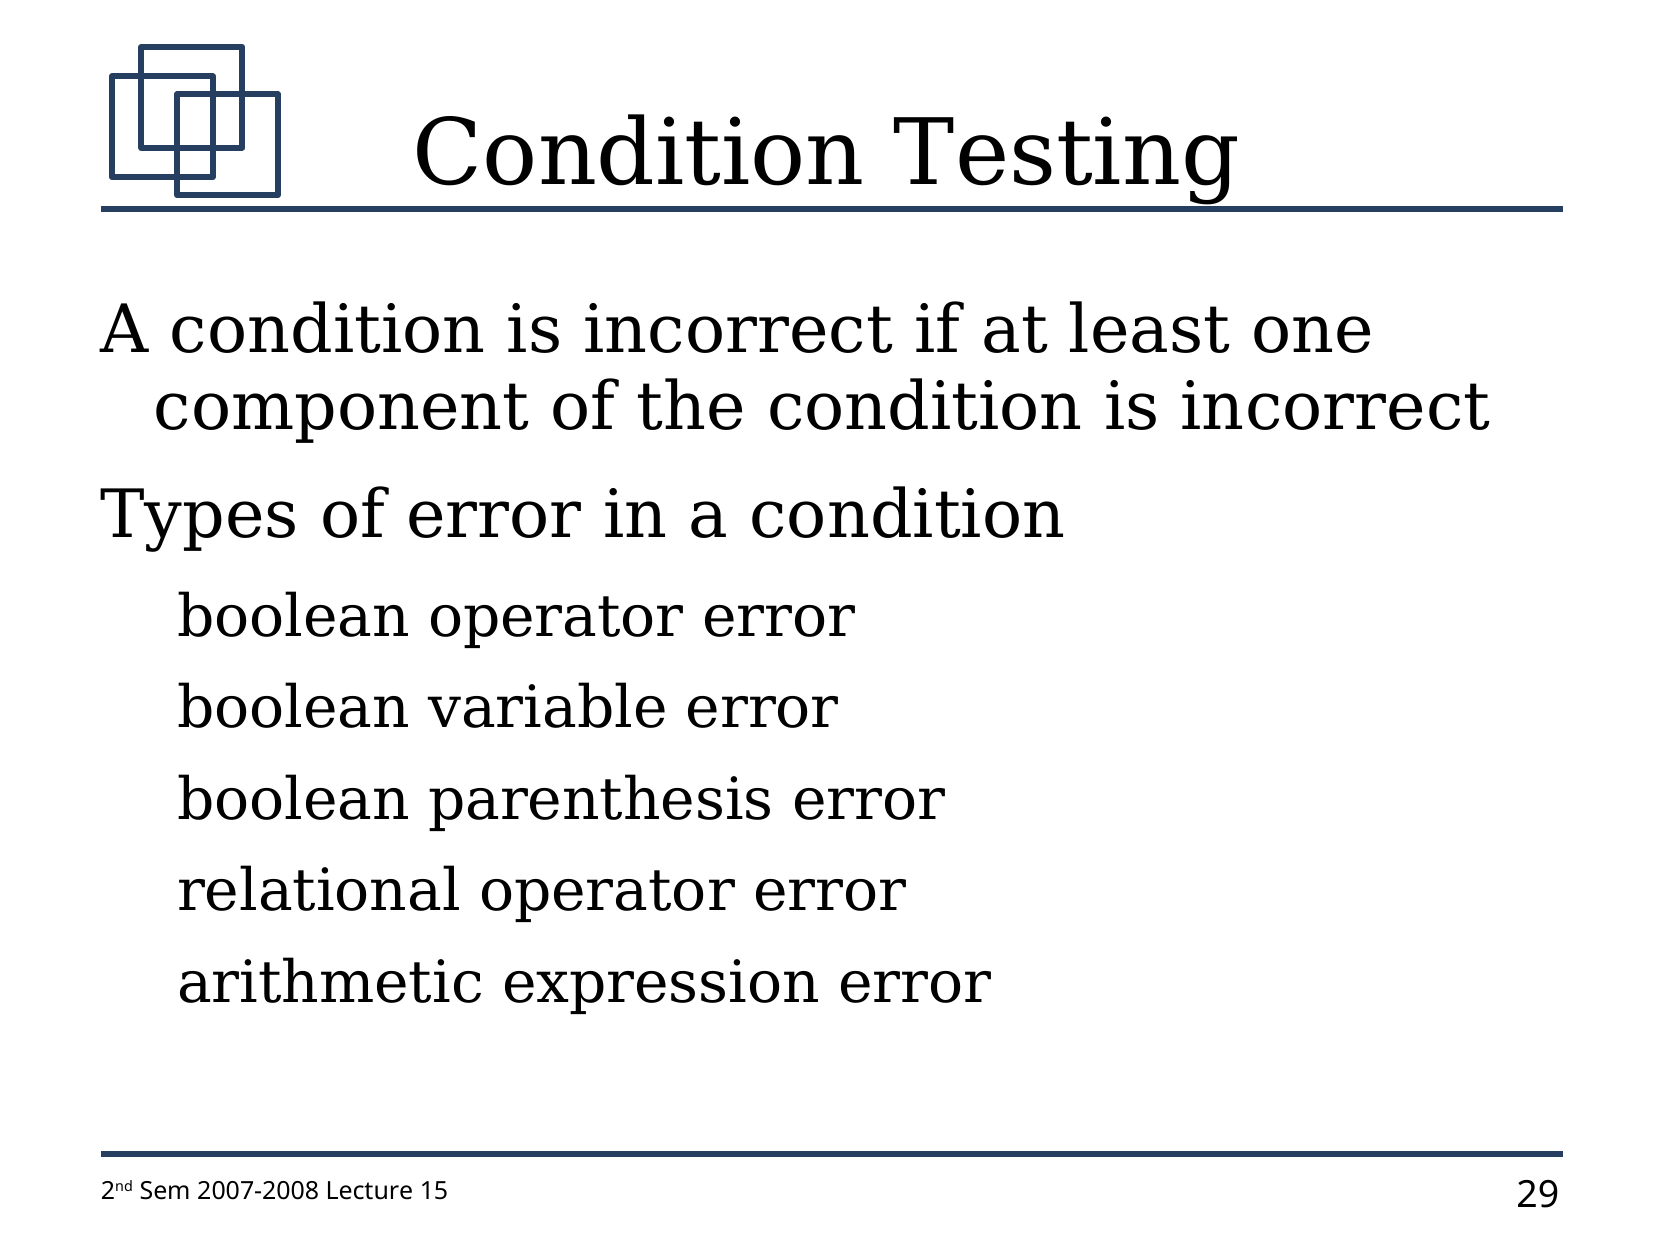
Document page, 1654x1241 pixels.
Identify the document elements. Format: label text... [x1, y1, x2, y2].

title Condition Testing [82, 49, 1571, 257]
list A condition is incorrect if at least one component of the condition is incorrect Types of error in a condition boolean operator error boolean variable error boolean parenthesis error relational operator error arithmetic expression error [82, 290, 1571, 1109]
